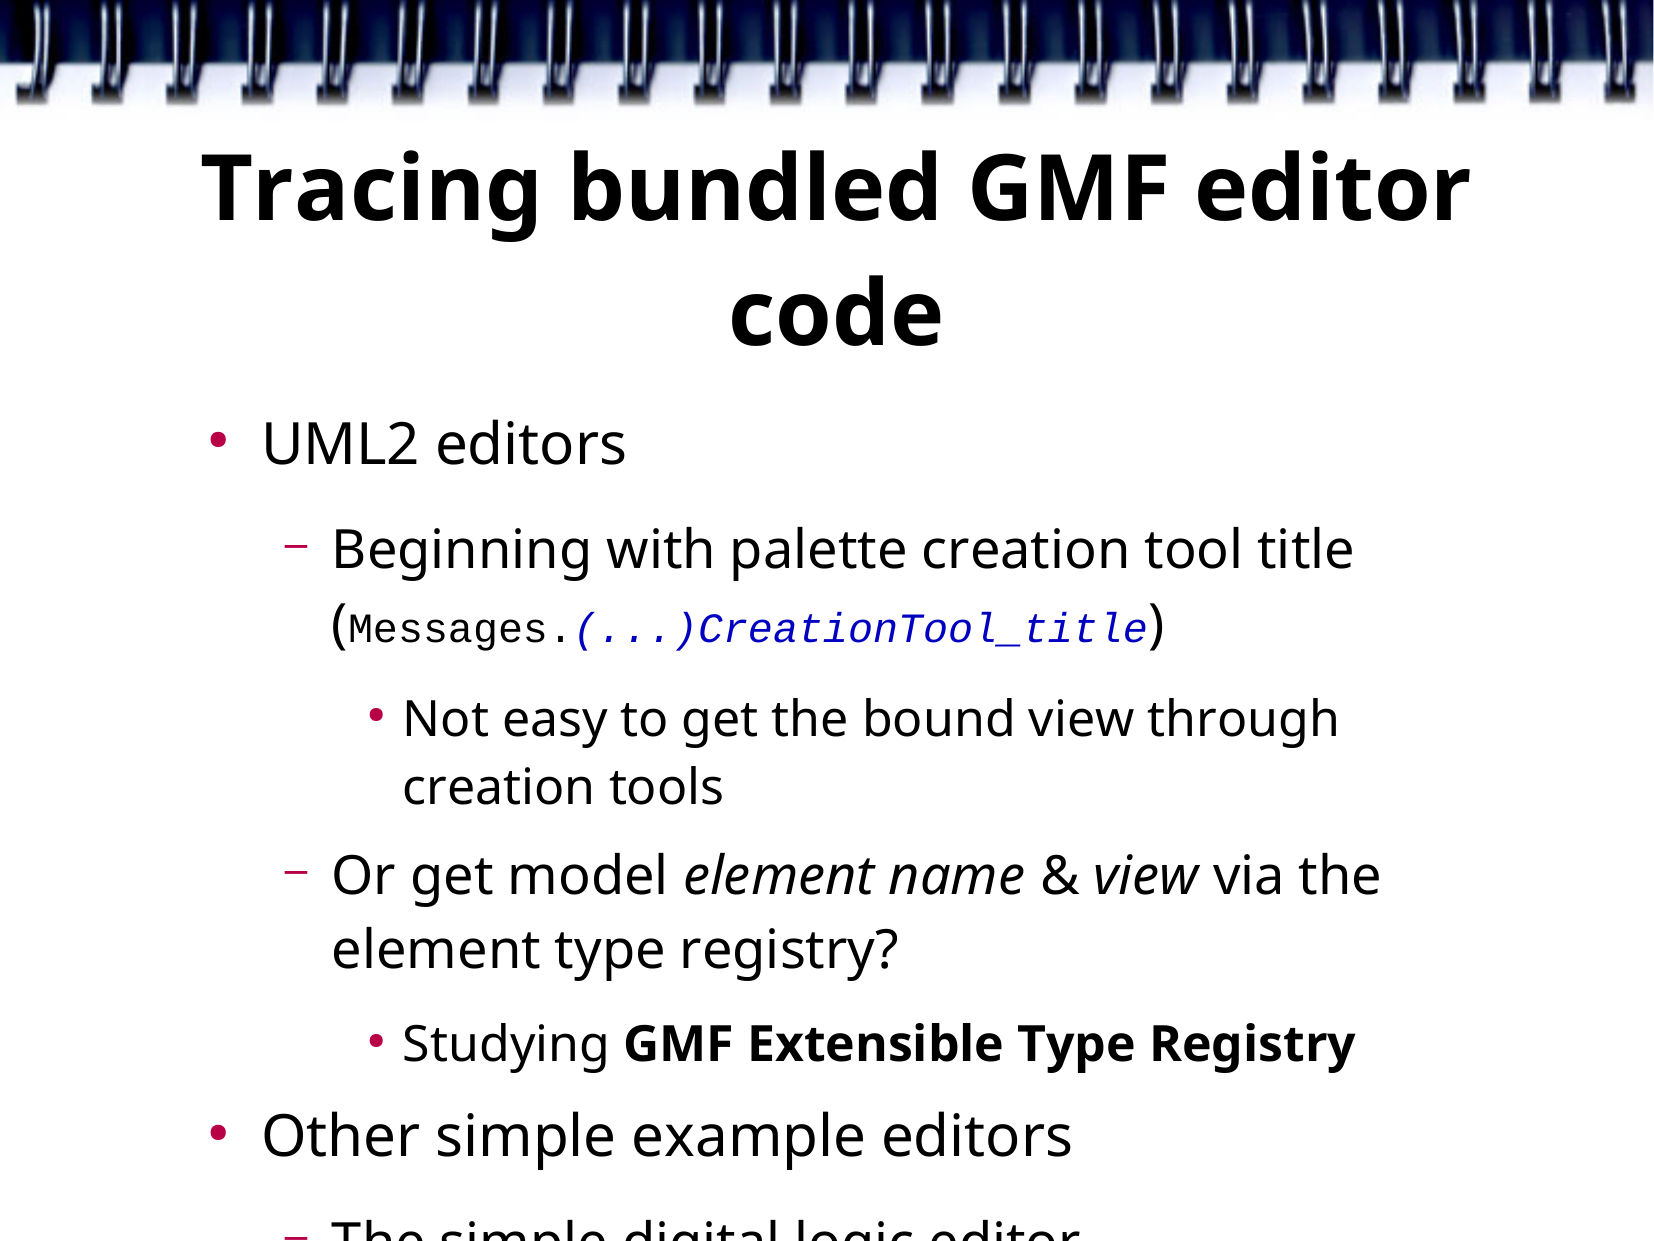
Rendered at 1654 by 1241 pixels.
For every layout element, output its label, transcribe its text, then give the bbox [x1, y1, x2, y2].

title Tracing bundled GMF editor code [139, 138, 1535, 357]
picture [0, 0, 1654, 121]
list UML2 editors Beginning with palette creation tool title (Messages.(...)CreationTool_title) Not easy to get the bound view through creation tools Or get model element name & view via the element type registry? Studying GMF Extensible Type Registry Other simple example editors The simple digital logic editor [190, 402, 1472, 1180]
